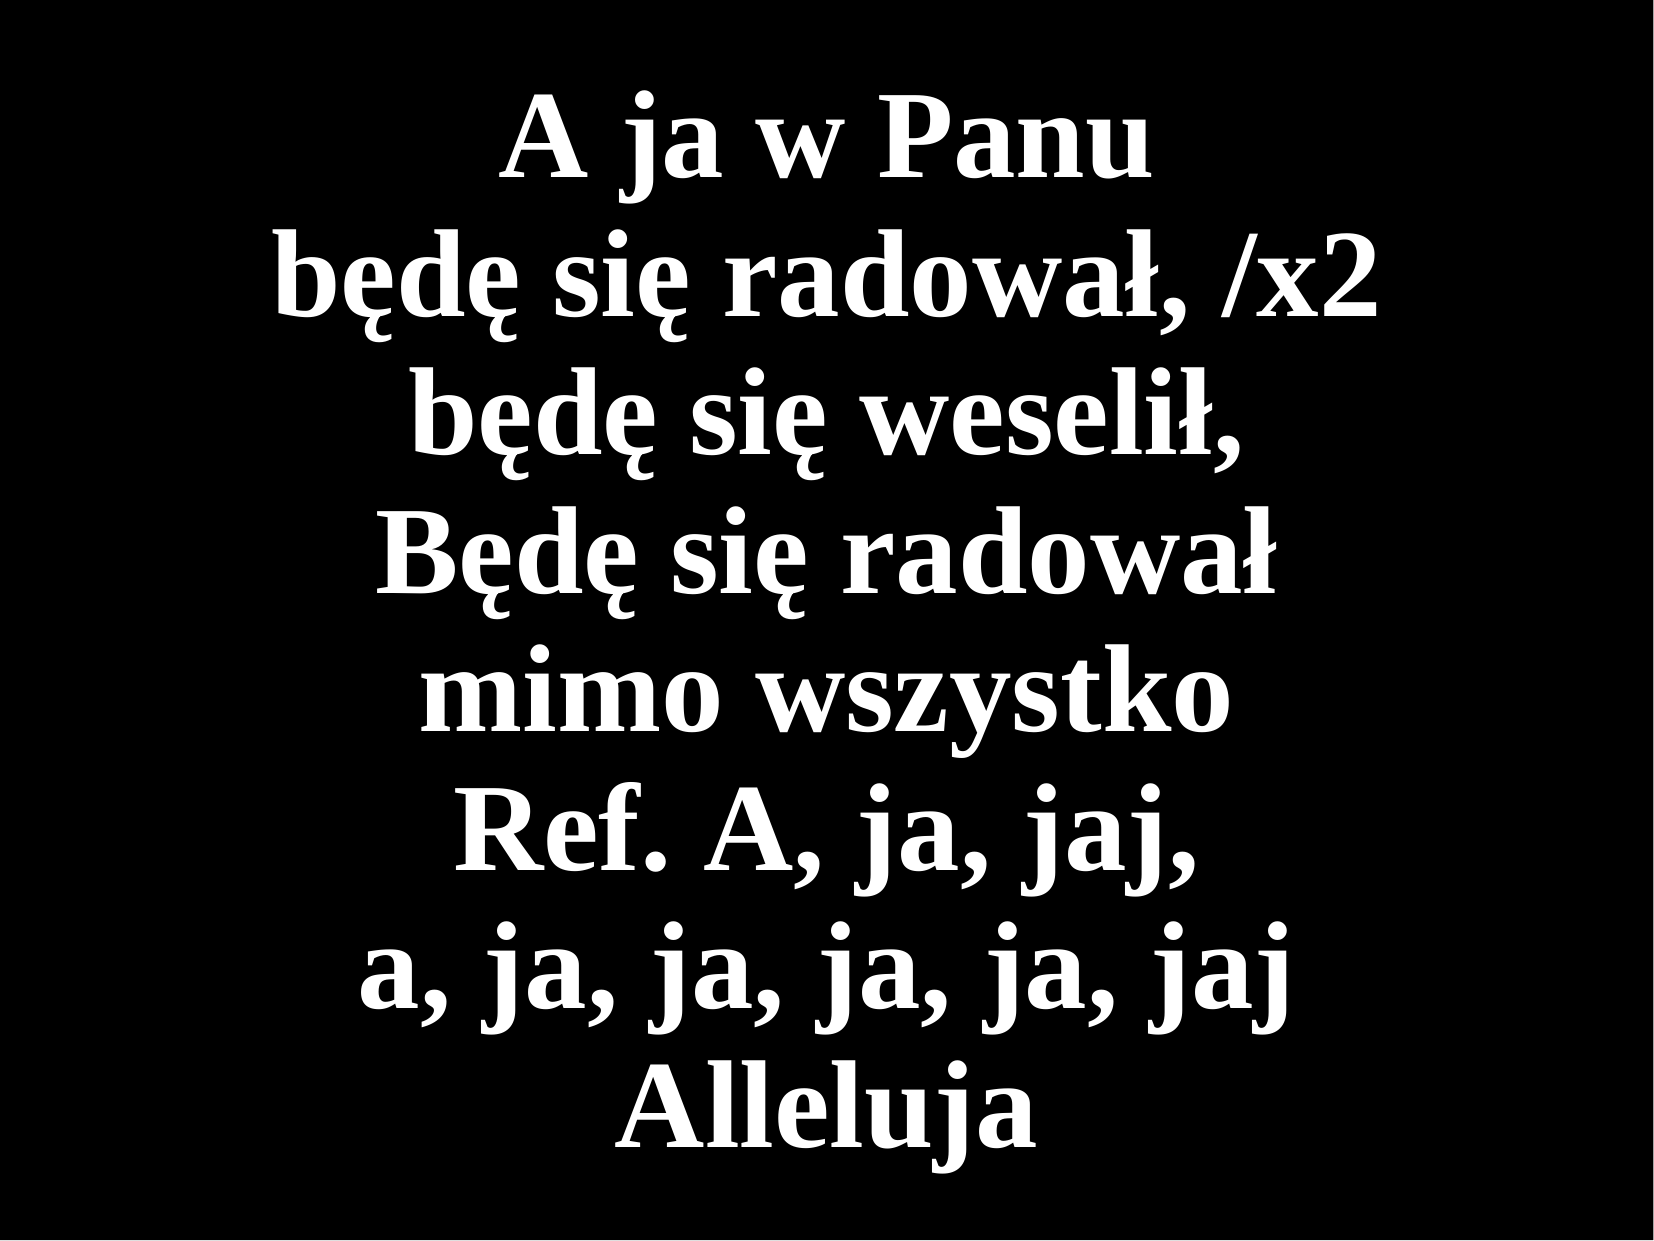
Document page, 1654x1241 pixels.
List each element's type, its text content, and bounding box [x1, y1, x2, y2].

title A ja w Panu będę się radował, /x2 będę się weselił, Będę się radował mimo wszystko Ref. A, ja, jaj, a, ja, ja, ja, ja, jaj Alleluja [0, 0, 1654, 1241]
